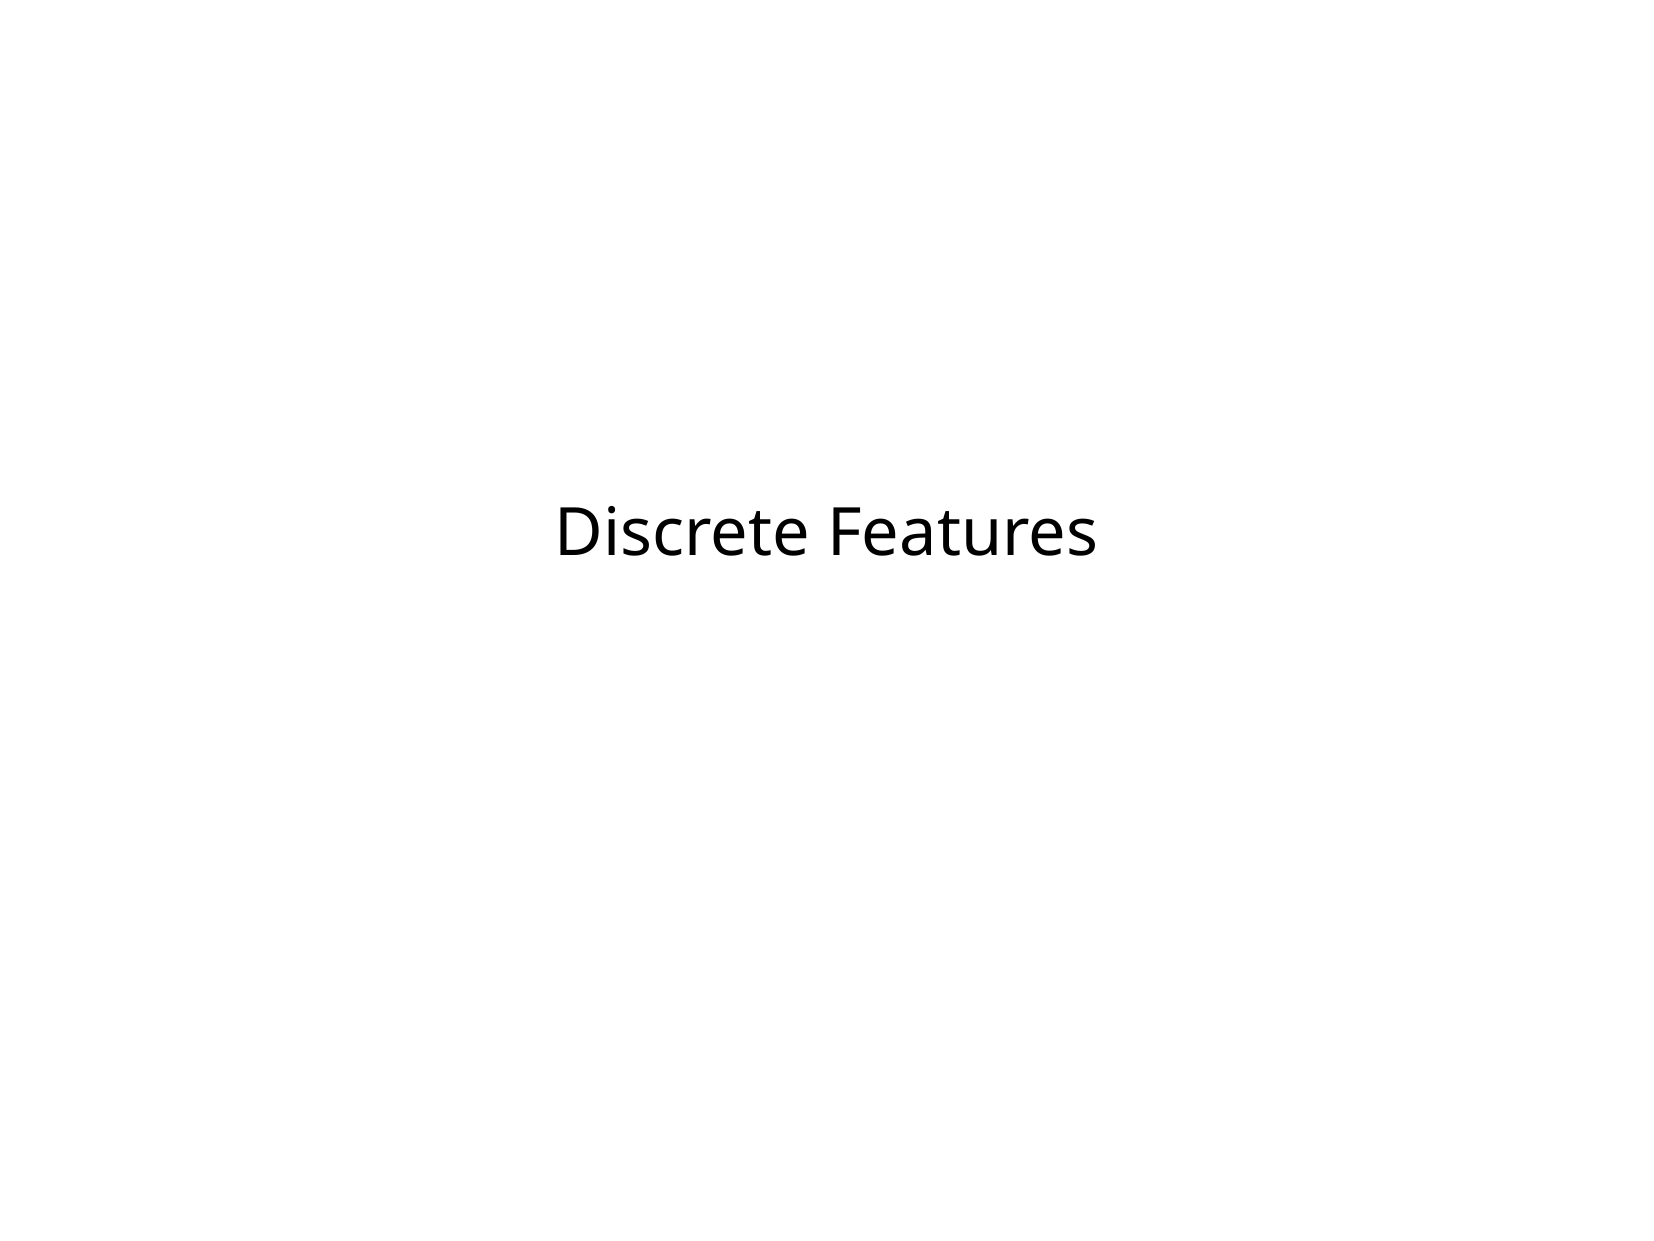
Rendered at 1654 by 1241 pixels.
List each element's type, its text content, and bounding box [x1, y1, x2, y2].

subtitle Discrete Features [82, 49, 1571, 1010]
